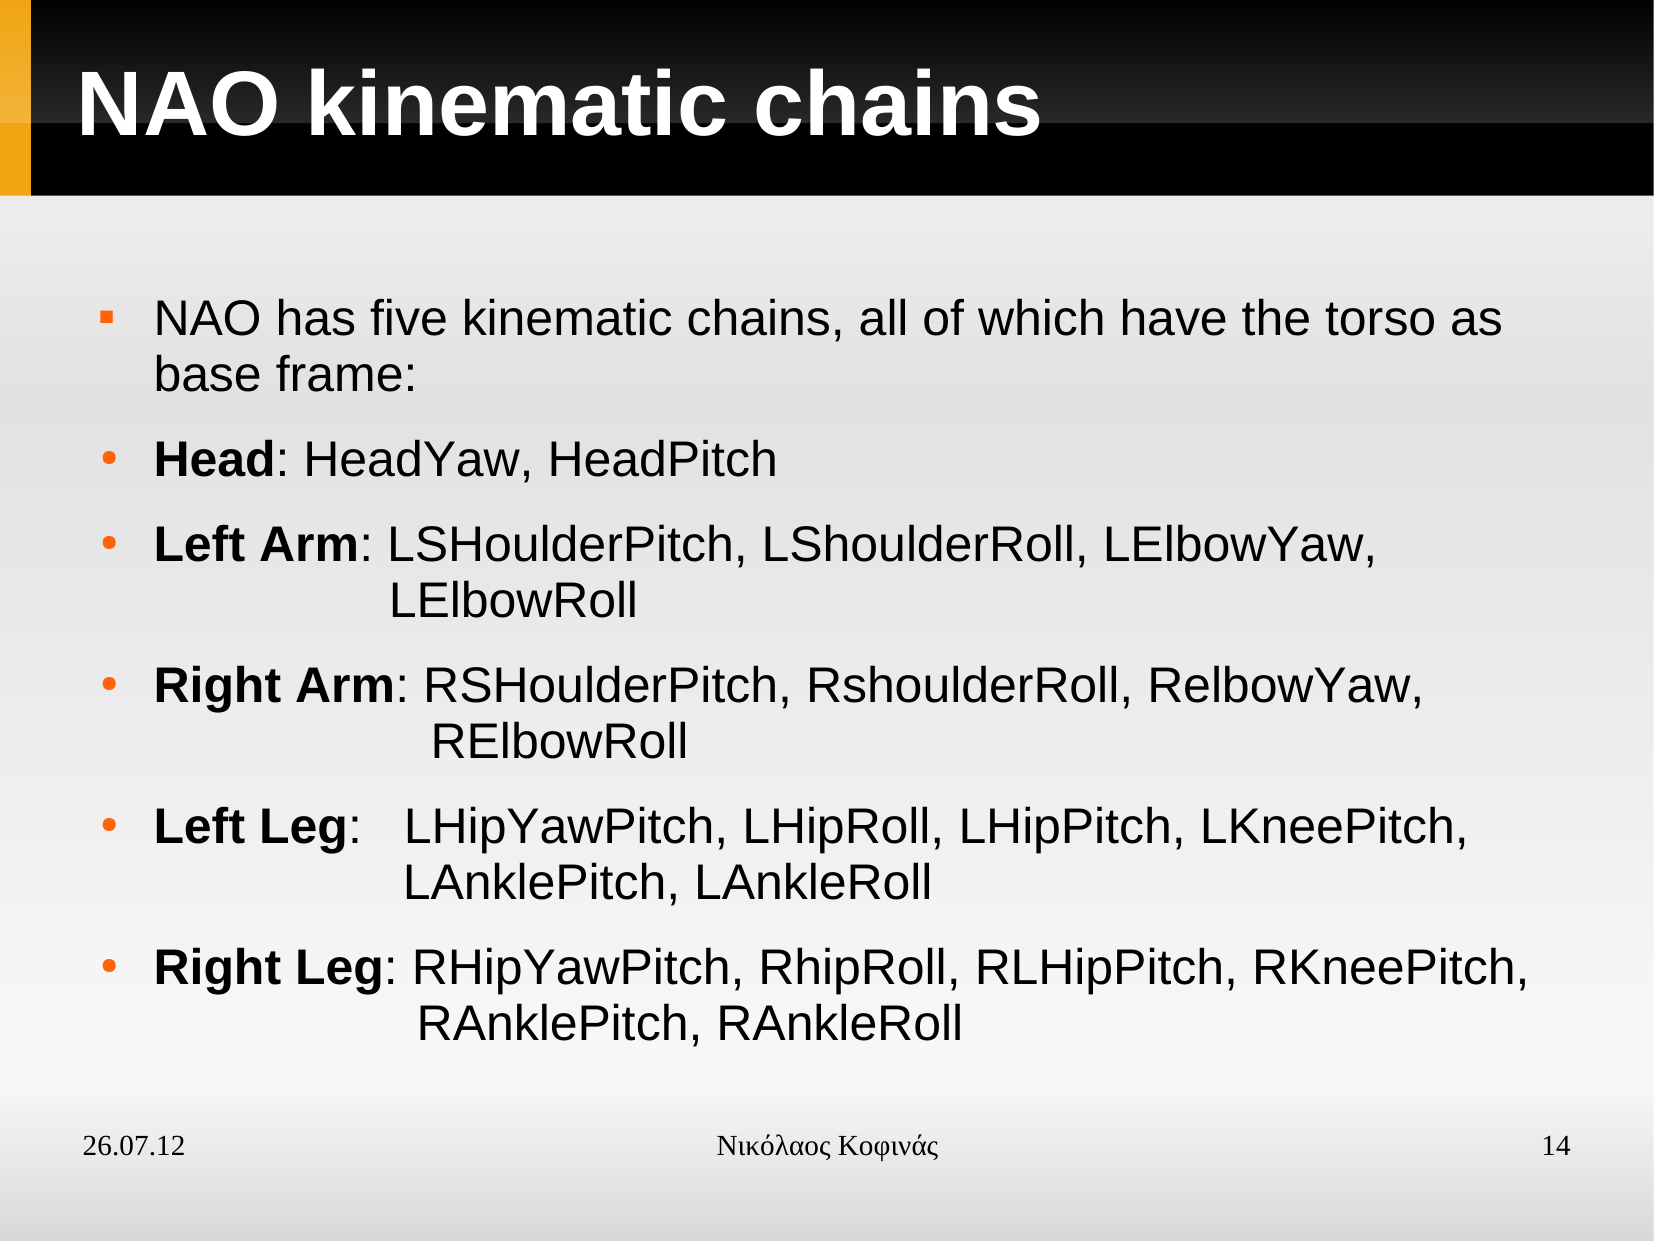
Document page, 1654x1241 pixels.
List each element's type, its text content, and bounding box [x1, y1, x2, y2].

picture [0, 0, 1654, 1241]
title NAO kinematic chains [76, 0, 1565, 208]
list NAO has five kinematic chains, all of which have the torso as base frame: Head: HeadYaw, HeadPitch Left Arm: LSHoulderPitch, LShoulderRoll, LElbowYaw, LElbowRoll Right Arm: RSHoulderPitch, RshoulderRoll, RelbowYaw, RElbowRoll Left Leg: LHipYawPitch, LHipRoll, LHipPitch, LKneePitch, LAnklePitch, LAnkleRoll Right Leg: RHipYawPitch, RhipRoll, RLHipPitch, RKneePitch, RAnklePitch, RAnkleRoll [82, 290, 1571, 1137]
